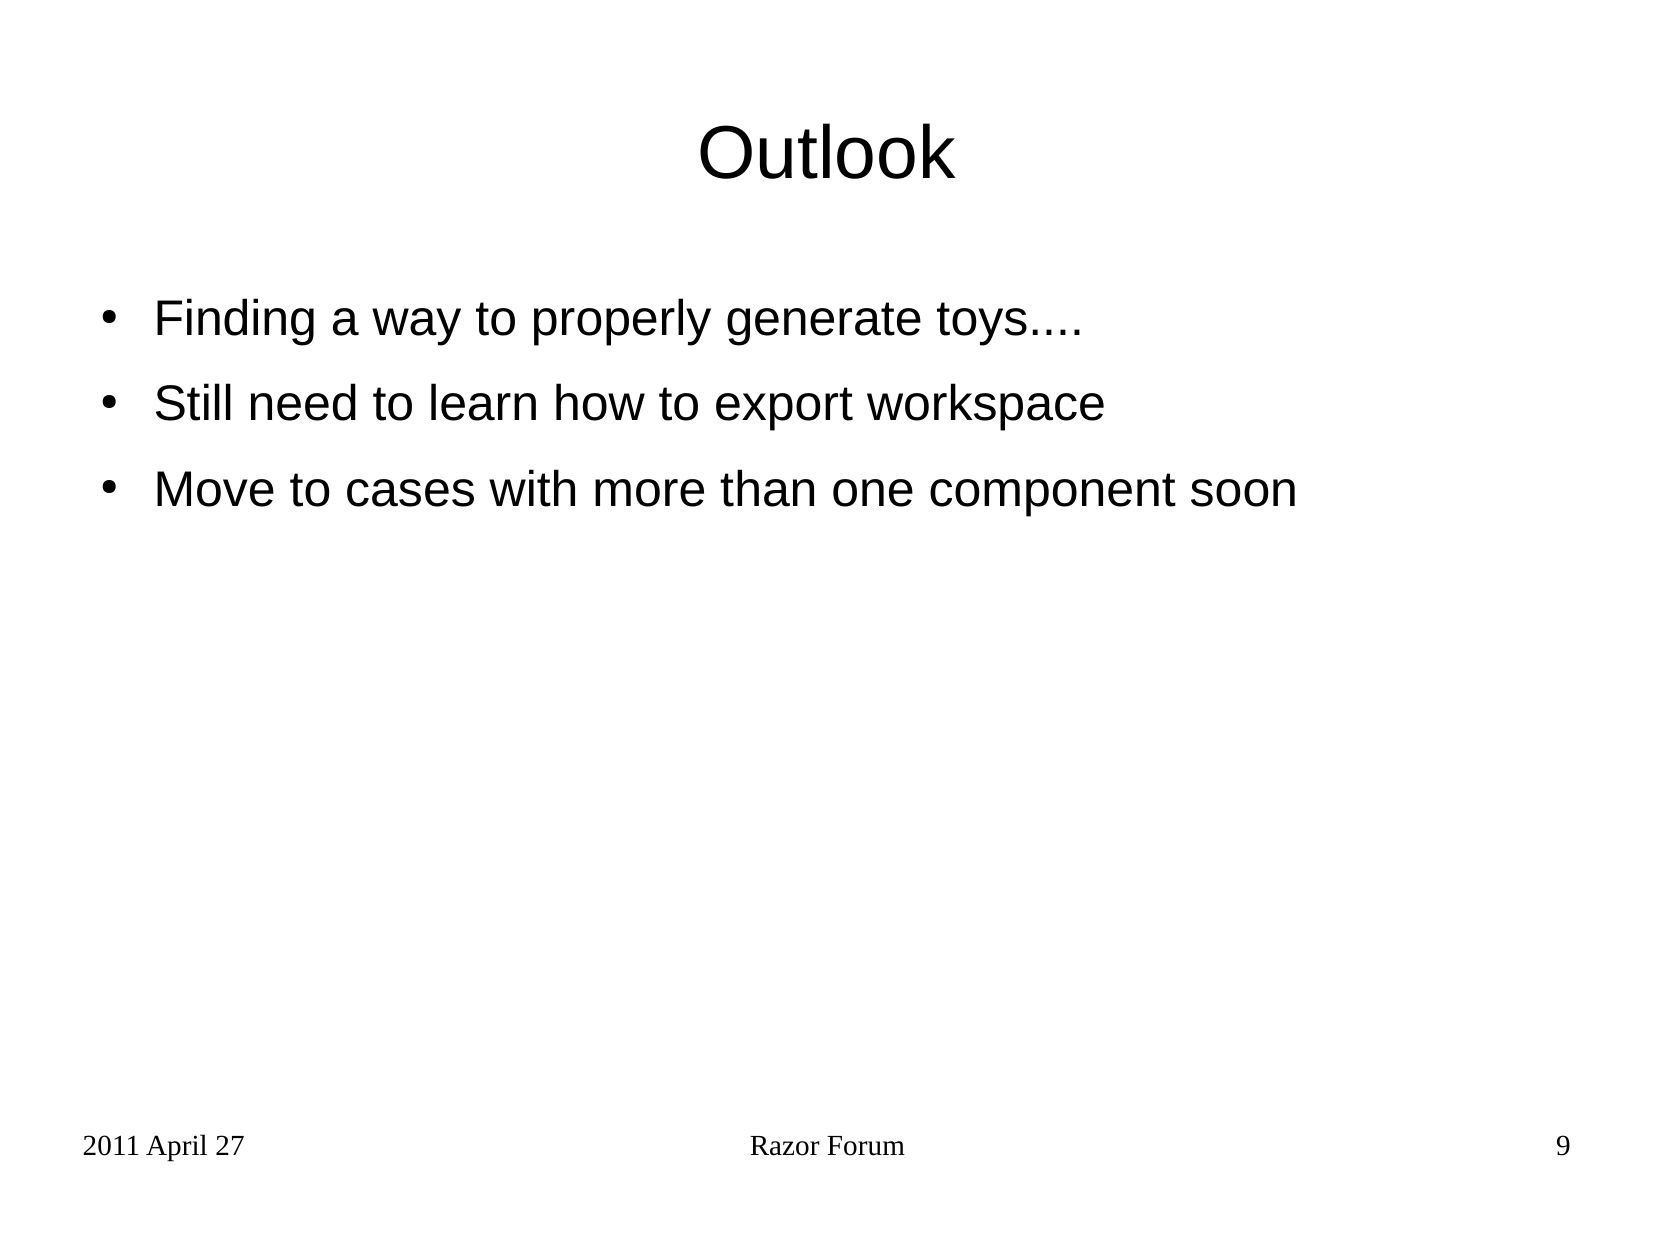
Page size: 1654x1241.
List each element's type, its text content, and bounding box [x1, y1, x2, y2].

list Finding a way to properly generate toys.... Still need to learn how to export workspace Move to cases with more than one component soon [82, 290, 1571, 1094]
title Outlook [82, 56, 1571, 250]
